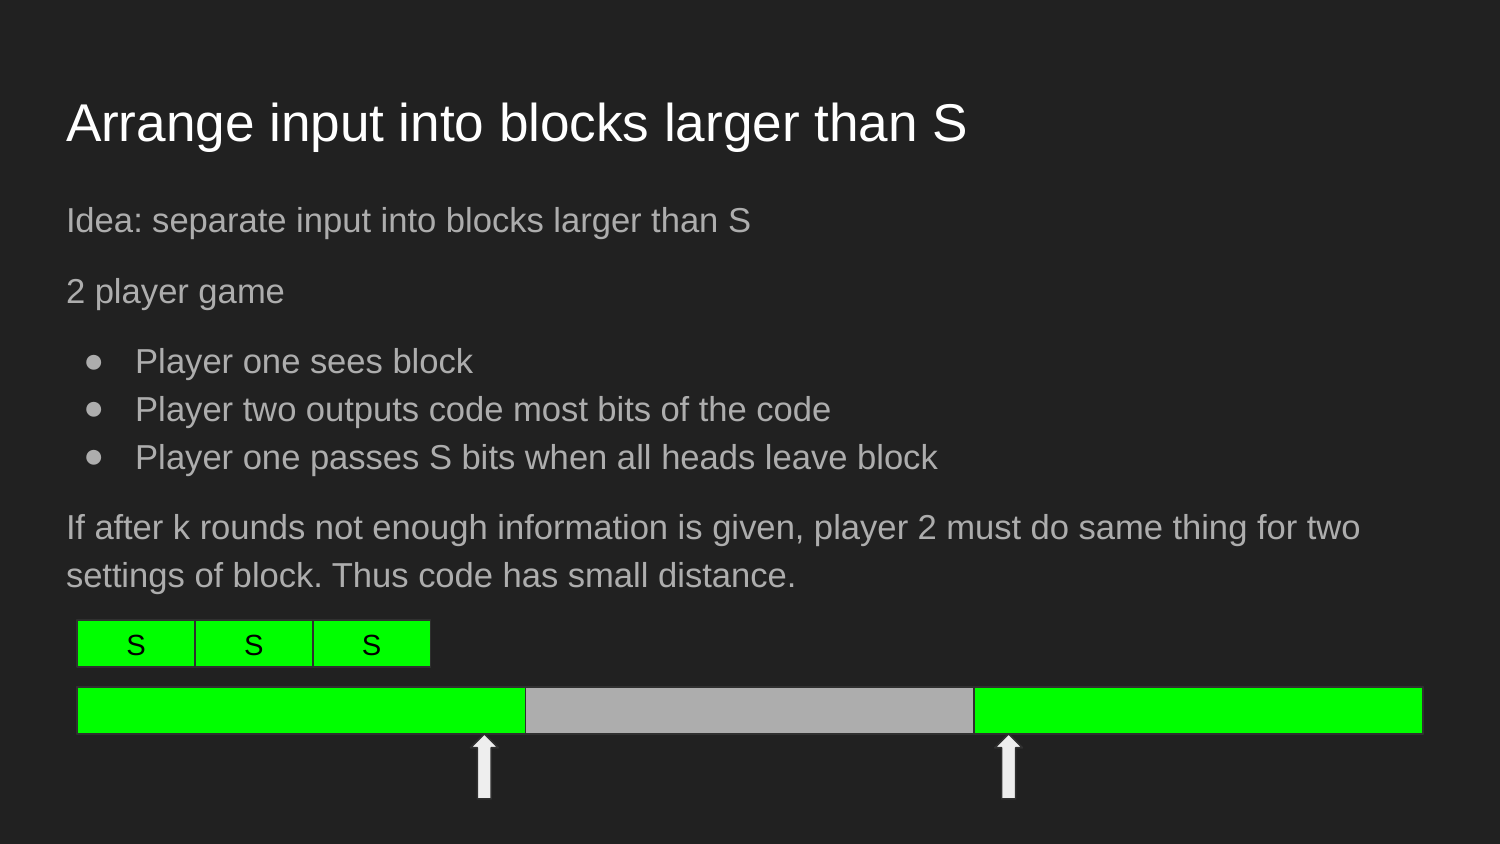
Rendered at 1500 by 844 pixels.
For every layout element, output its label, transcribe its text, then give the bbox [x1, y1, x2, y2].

text_box S [77, 620, 194, 668]
list Idea: separate input into blocks larger than S 2 player game Player one sees block Player two outputs code most bits of the code Player one passes S bits when all heads leave block If after k rounds not enough information is given, player 2 must do same thing for two settings of block. Thus code has small distance. [51, 177, 1449, 612]
text_box S [312, 620, 431, 668]
text_box S [194, 620, 312, 668]
text_box [77, 686, 1423, 799]
title Arrange input into blocks larger than S [51, 72, 1449, 167]
